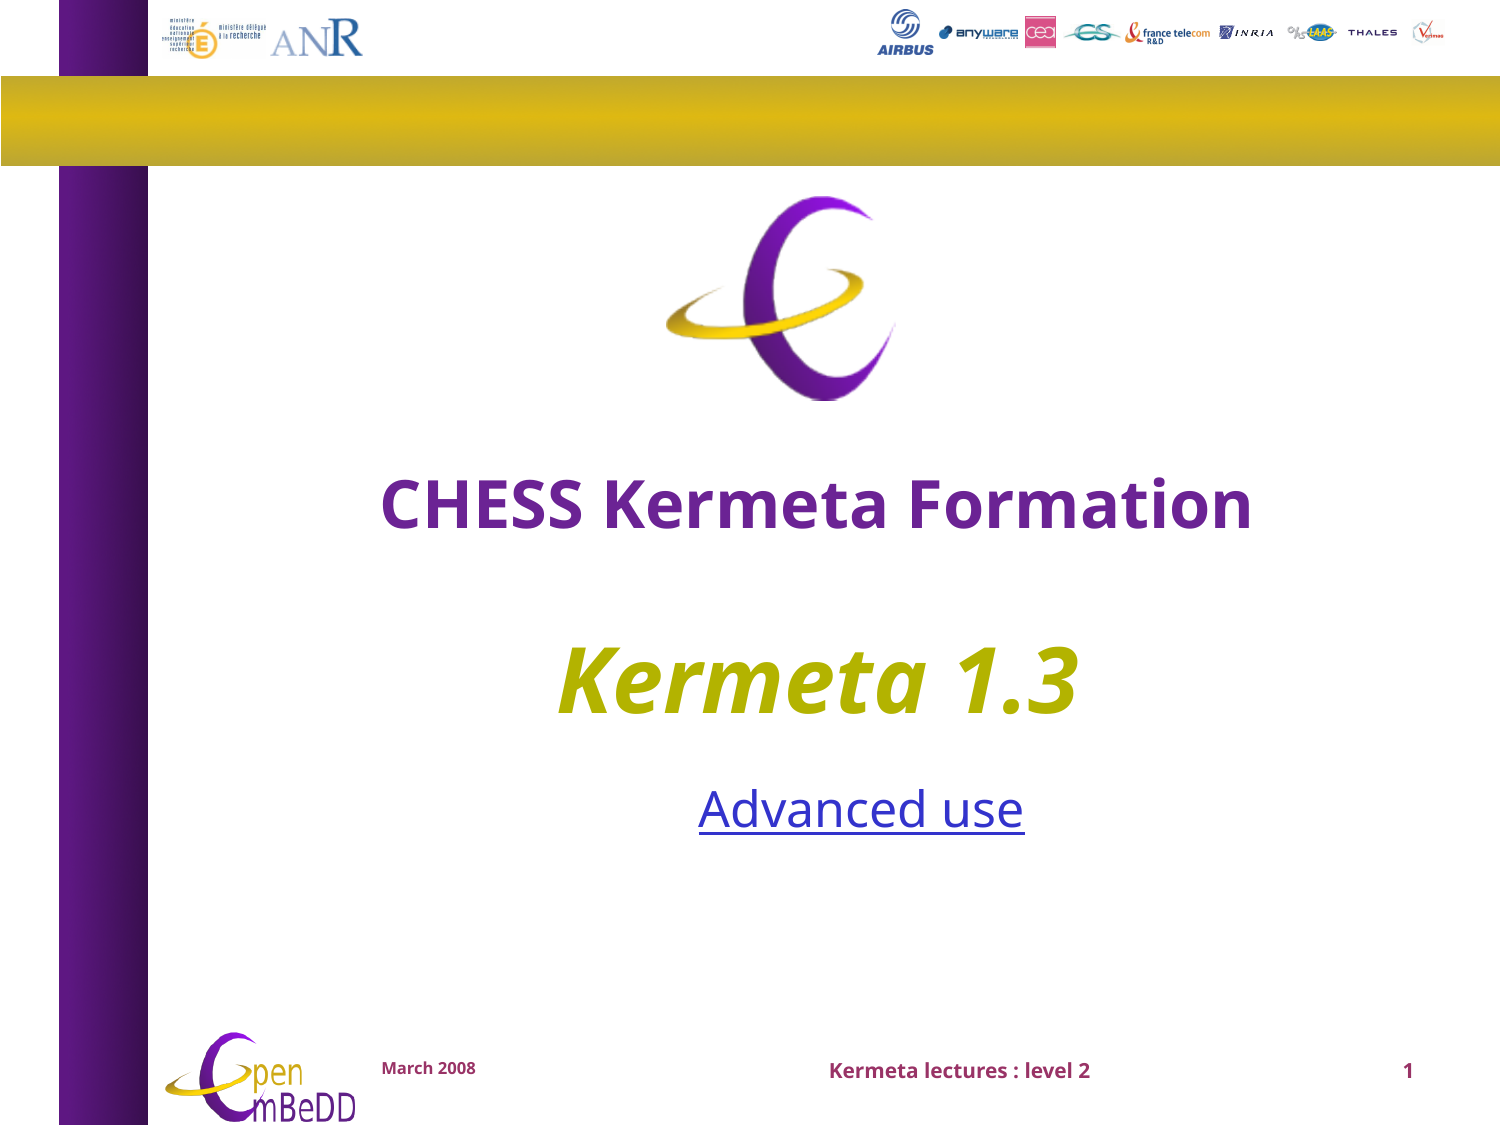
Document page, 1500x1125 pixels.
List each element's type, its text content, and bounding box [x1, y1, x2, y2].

text_box <numéro> [1387, 1049, 1482, 1101]
picture [162, 18, 266, 59]
picture [666, 196, 896, 401]
picture [1, 0, 1500, 1125]
picture [270, 18, 363, 57]
title CHESS Kermeta Formation Kermeta 1.3 [305, 454, 1330, 740]
subtitle Advanced use [522, 697, 1052, 846]
text_box March 2008 [366, 1049, 531, 1101]
picture [165, 1032, 355, 1122]
text_box Kermeta lectures : level 2 [531, 1049, 1387, 1101]
picture [877, 9, 1445, 55]
